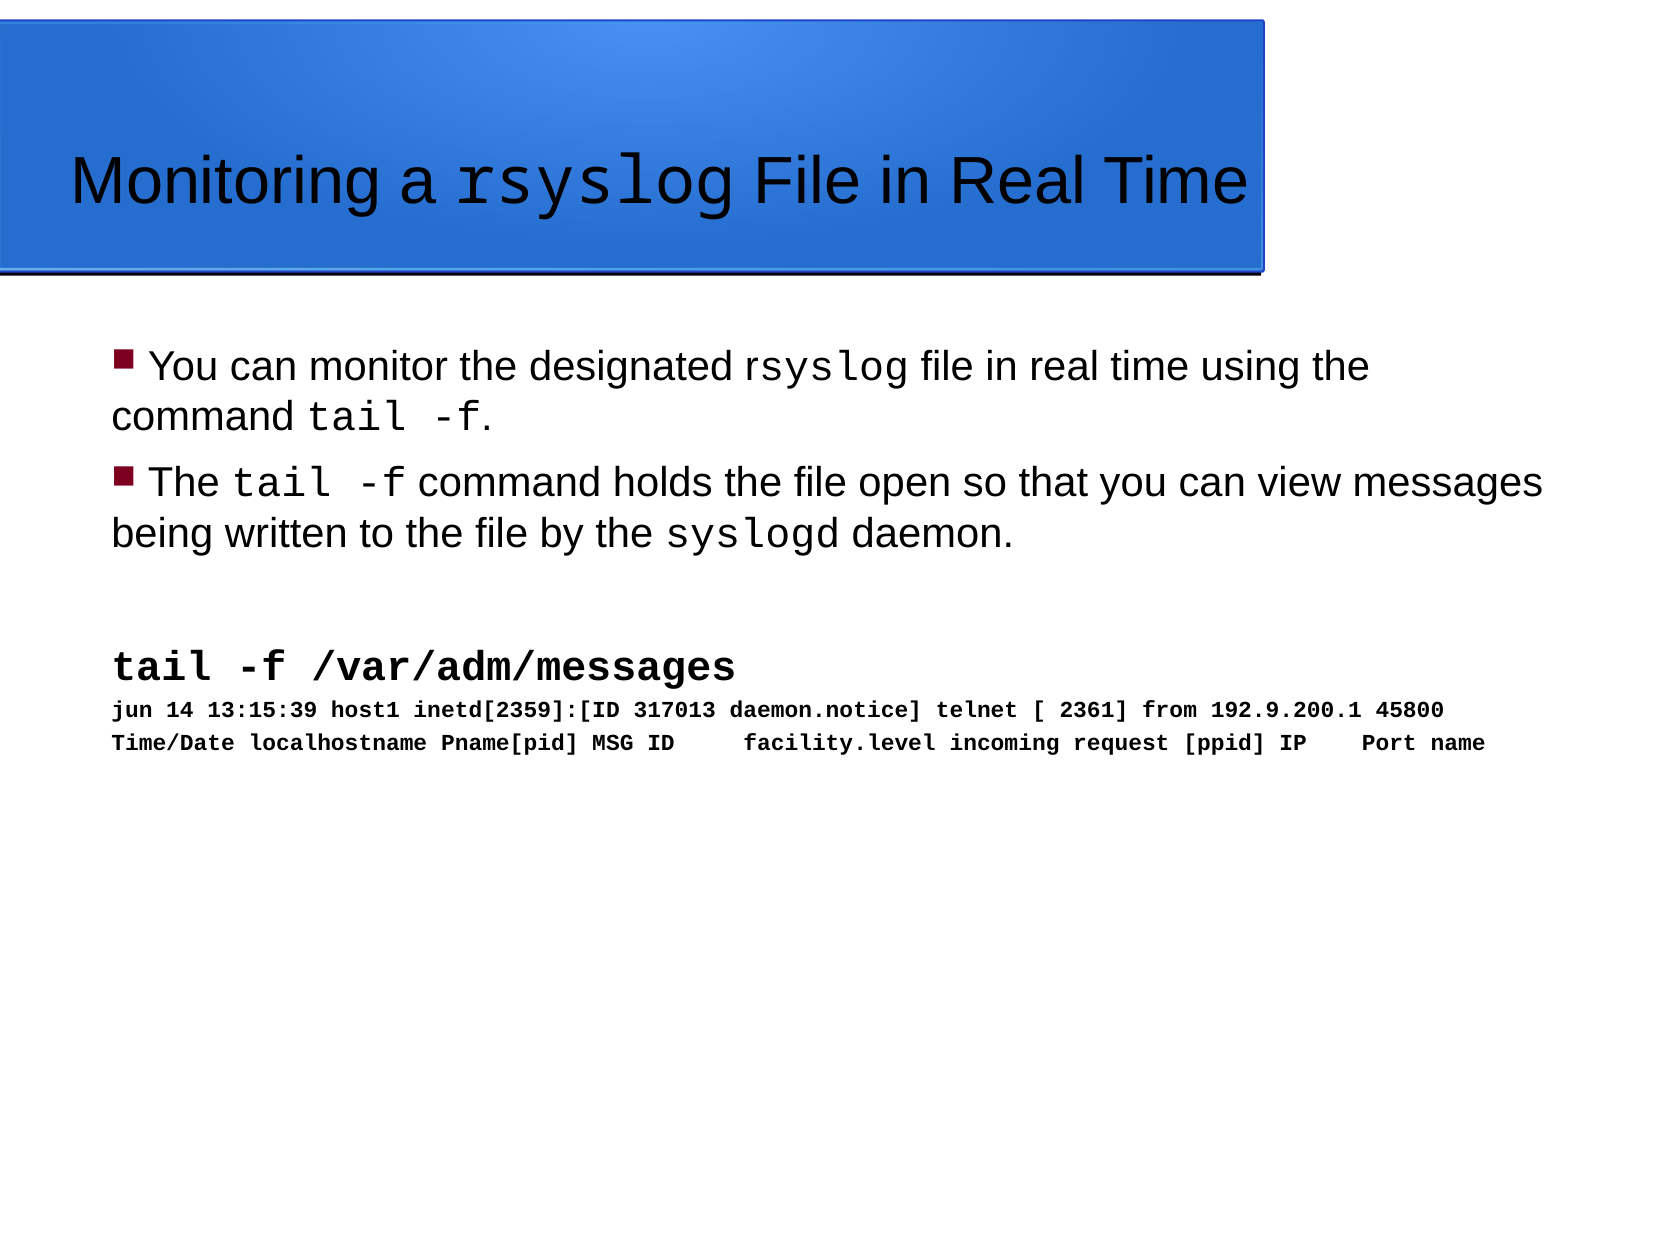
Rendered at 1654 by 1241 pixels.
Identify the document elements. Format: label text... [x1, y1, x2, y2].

title Monitoring a rsyslog File in Real Time [55, 17, 1531, 226]
list You can monitor the designated rsyslog file in real time using the command tail -f. The tail -f command holds the file open so that you can view messages being written to the file by the syslogd daemon. tail -f /var/adm/messages jun 14 13:15:39 host1 inetd[2359]:[ID 317013 daemon.notice] telnet [ 2361] from 192.9.200.1 45800 Time/Date localhostname Pname[pid] MSG ID facility.level incoming request [ppid] IP Port name [96, 330, 1571, 1061]
